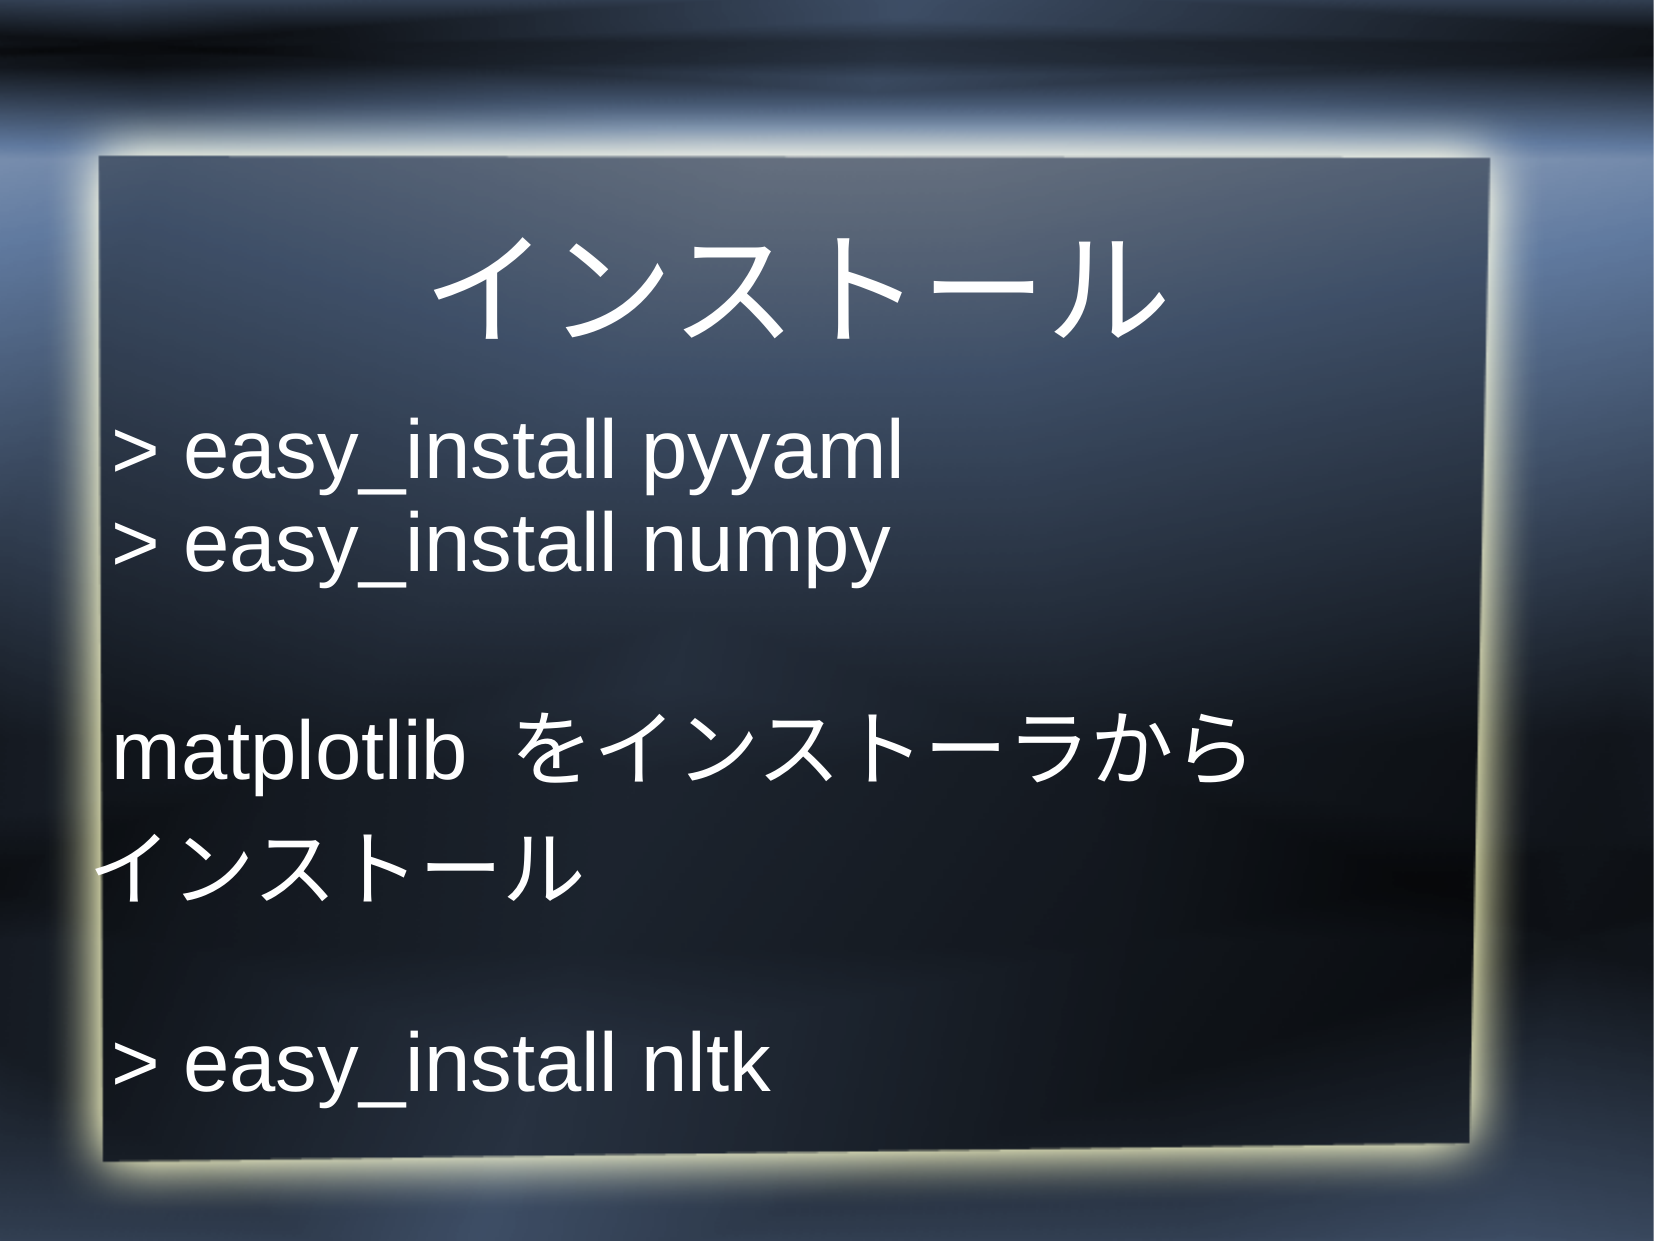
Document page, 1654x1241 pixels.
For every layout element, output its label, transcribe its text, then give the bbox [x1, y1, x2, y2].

picture [0, 0, 1654, 1241]
title インストール [59, 177, 1536, 384]
subtitle > easy_install pyyaml > easy_install numpy matplotlib をインストーラから インストール > easy_install nltk [88, 383, 1506, 1130]
